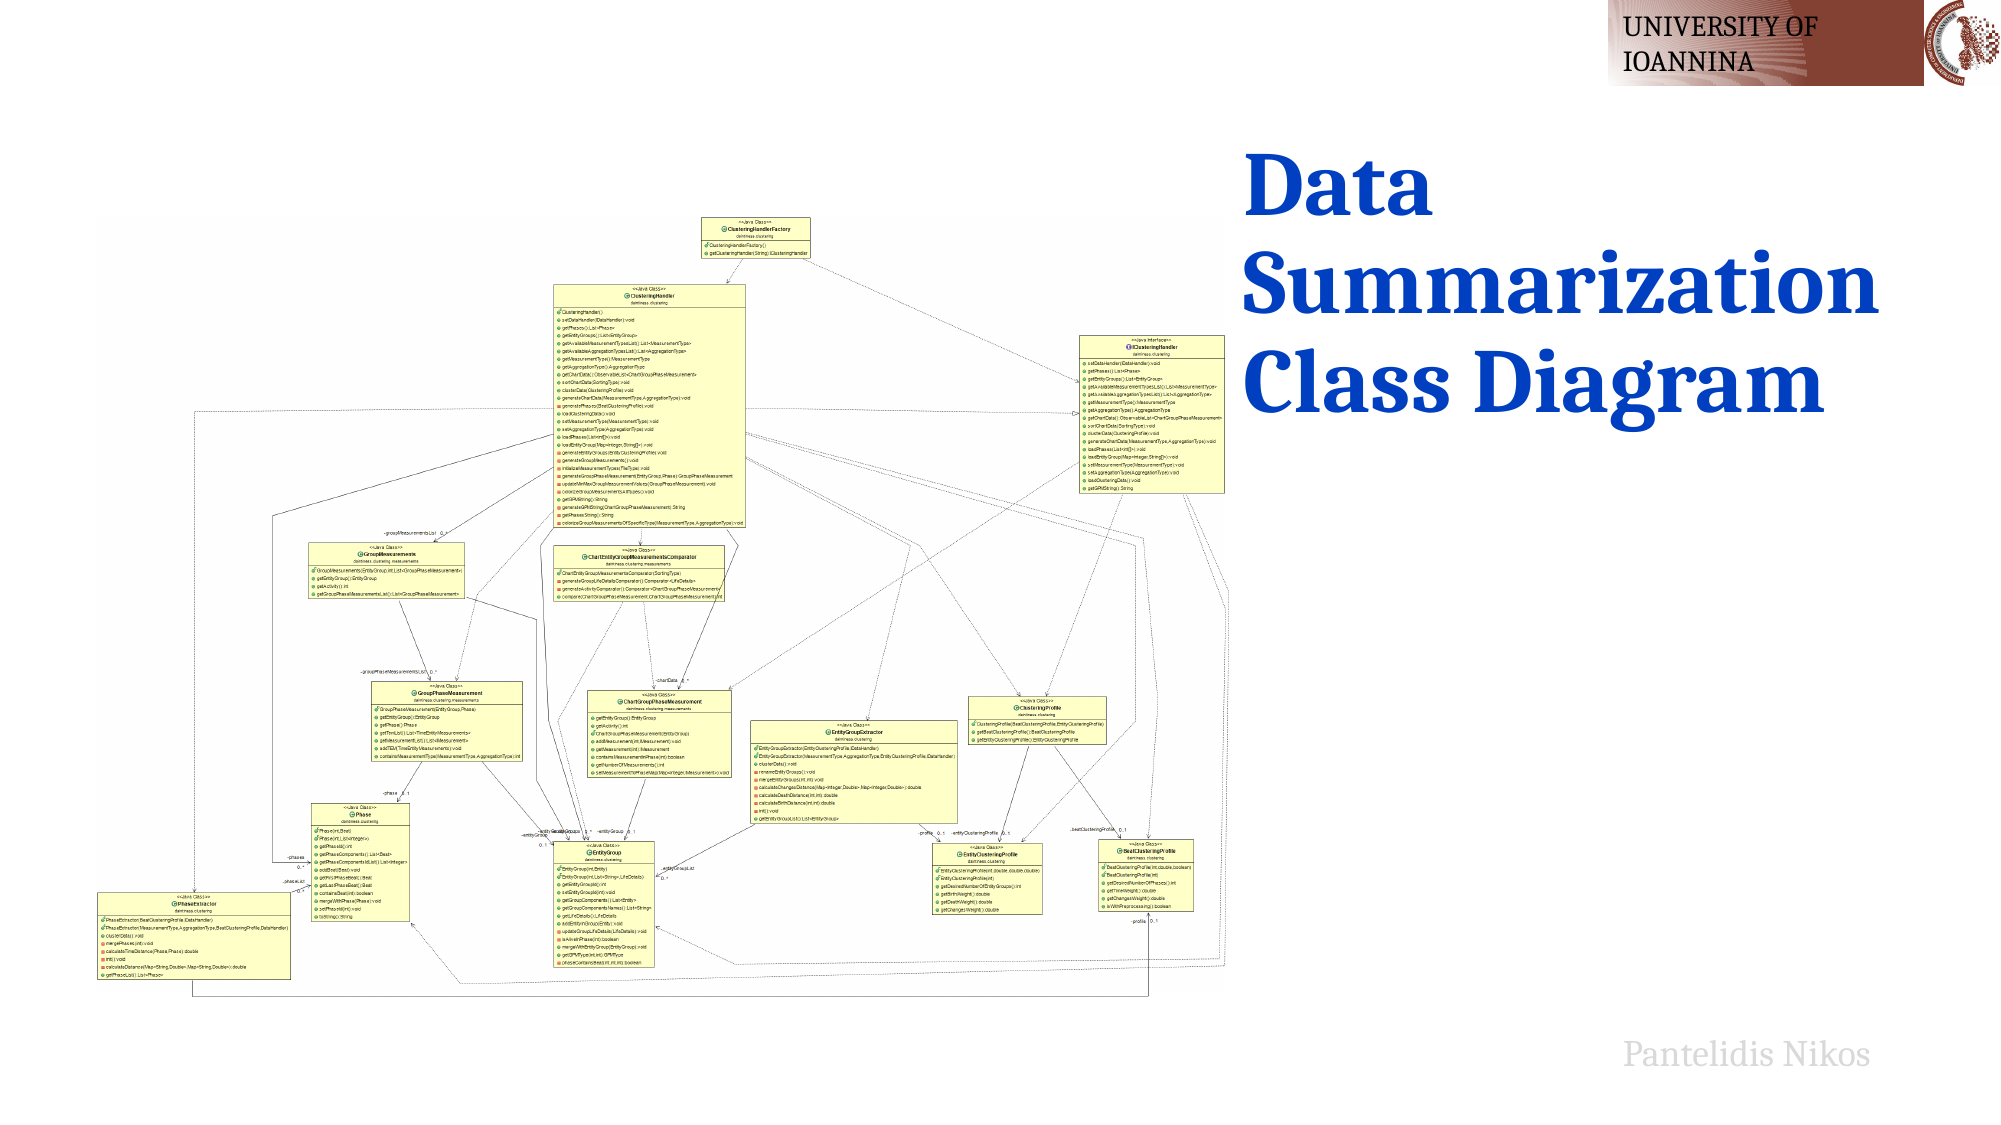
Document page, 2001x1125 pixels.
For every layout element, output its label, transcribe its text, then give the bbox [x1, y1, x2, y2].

text_box Data Summarization Class Diagram [1228, 128, 1913, 563]
picture [96, 216, 1229, 997]
picture [1924, 0, 2001, 86]
